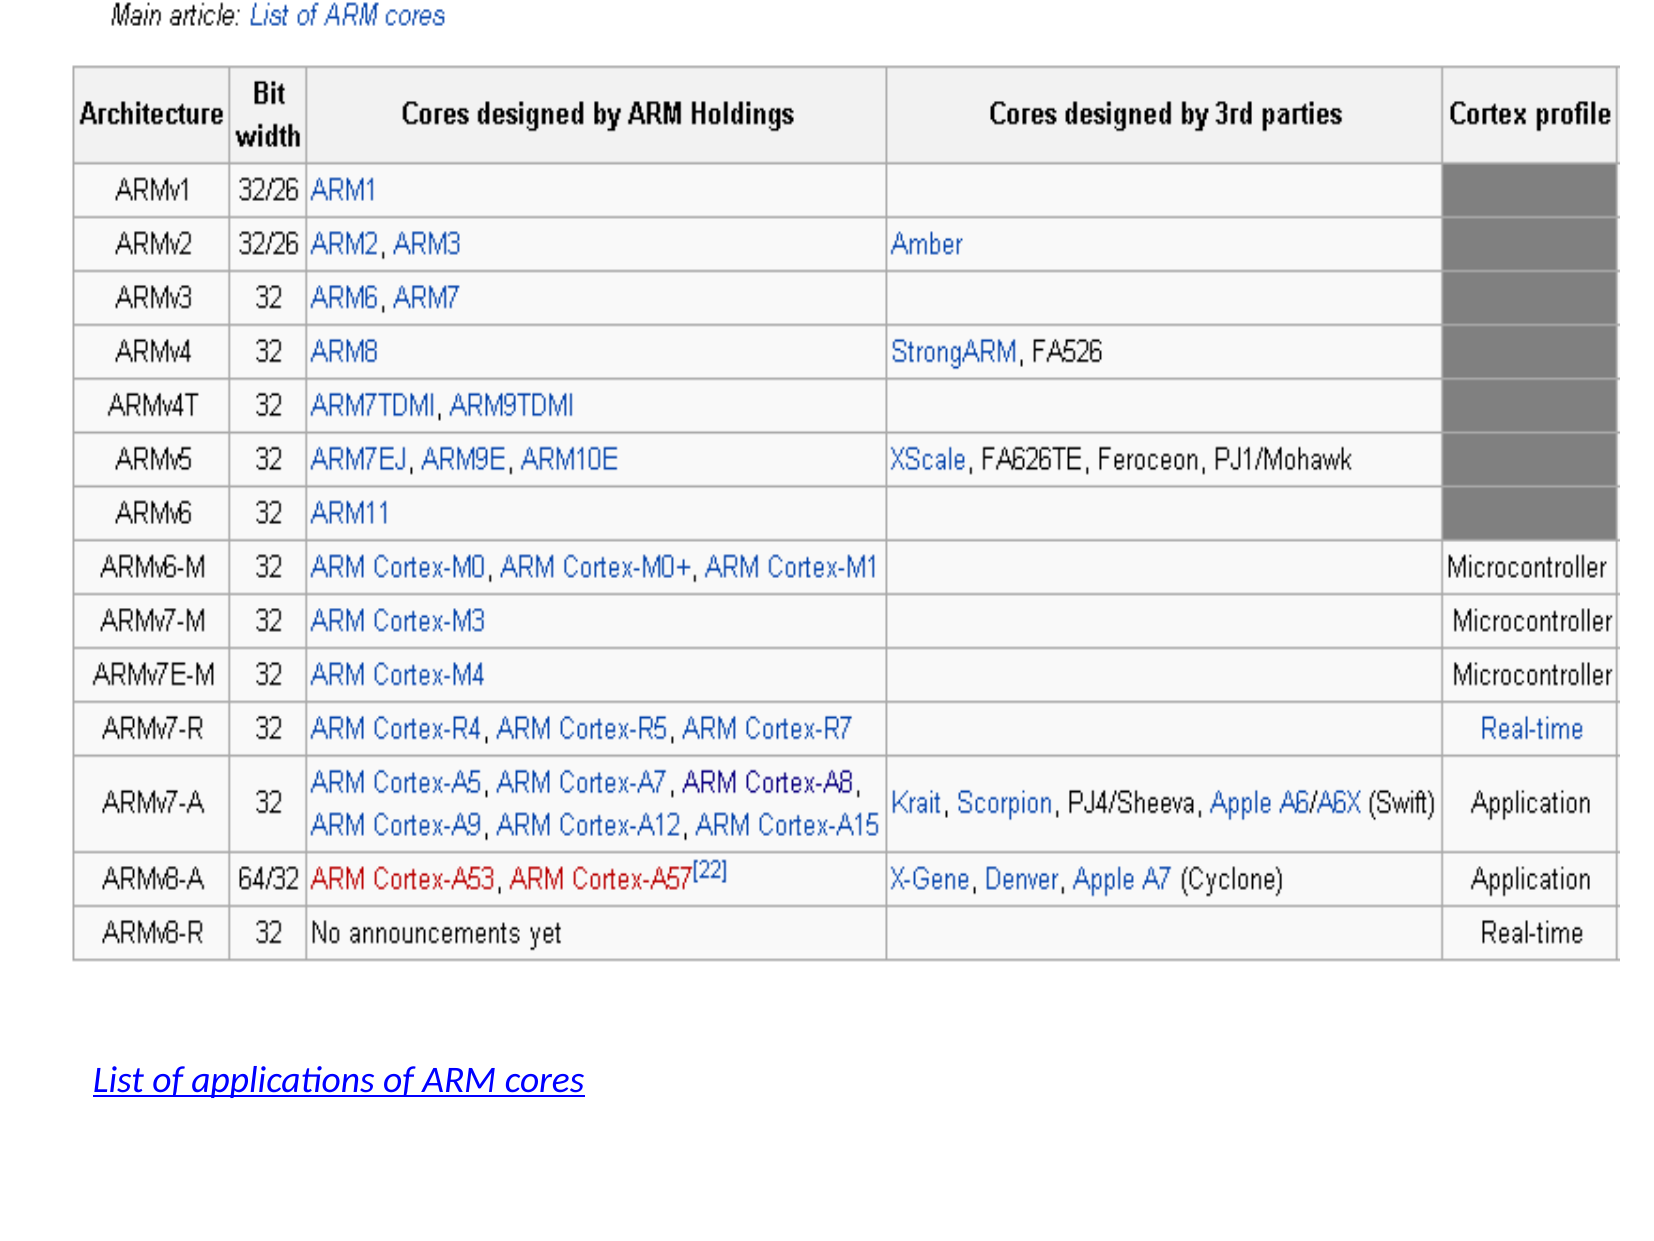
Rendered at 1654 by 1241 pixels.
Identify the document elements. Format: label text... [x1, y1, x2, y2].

text_box List of applications of ARM cores [78, 1047, 600, 1107]
picture [41, 0, 1620, 993]
